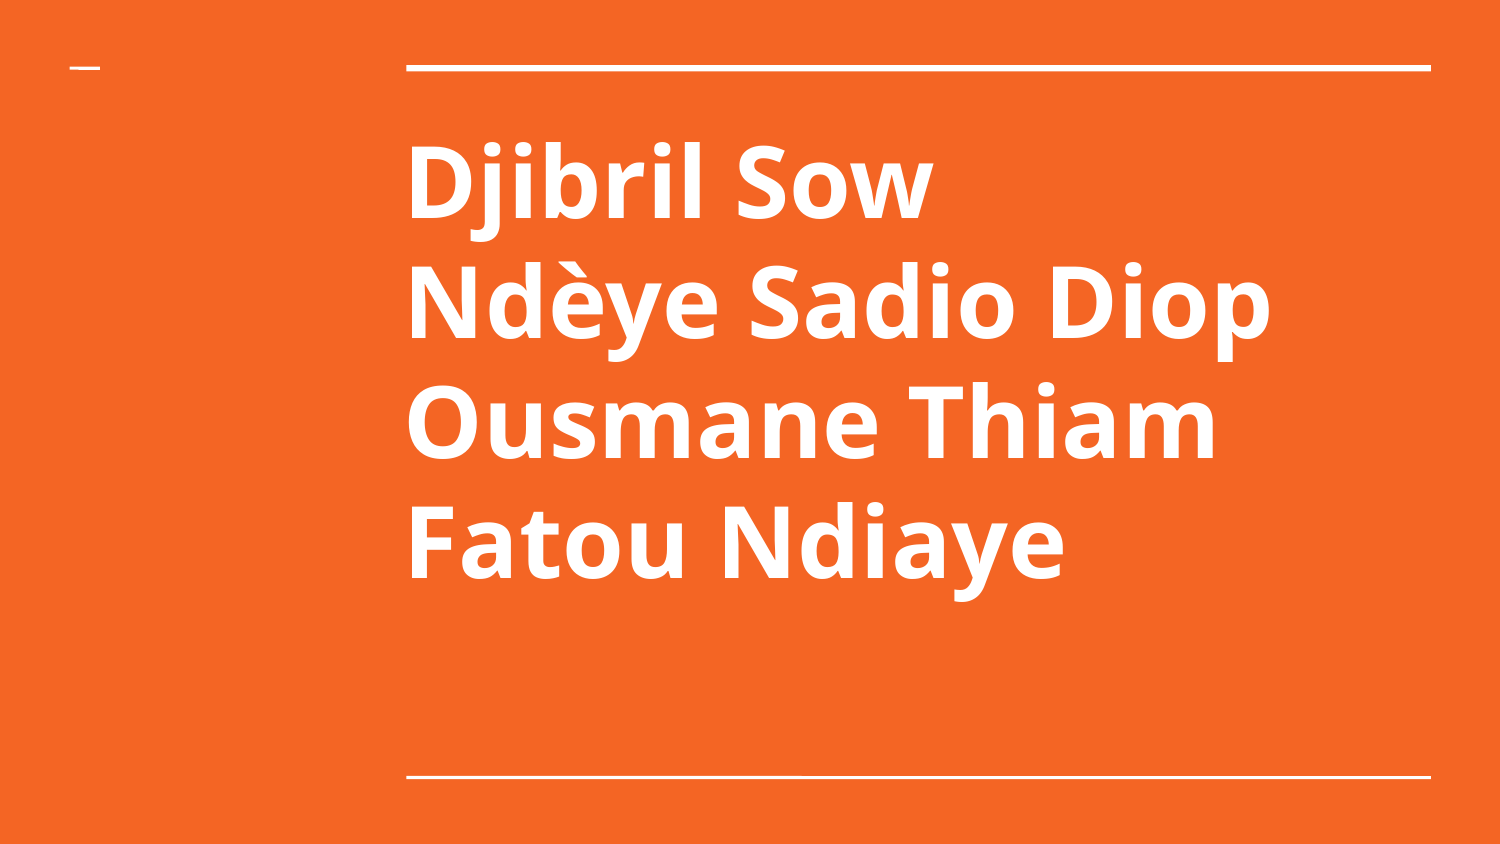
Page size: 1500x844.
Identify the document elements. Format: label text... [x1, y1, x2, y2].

title Djibril Sow Ndèye Sadio Diop Ousmane Thiam Fatou Ndiaye [389, 103, 1428, 710]
